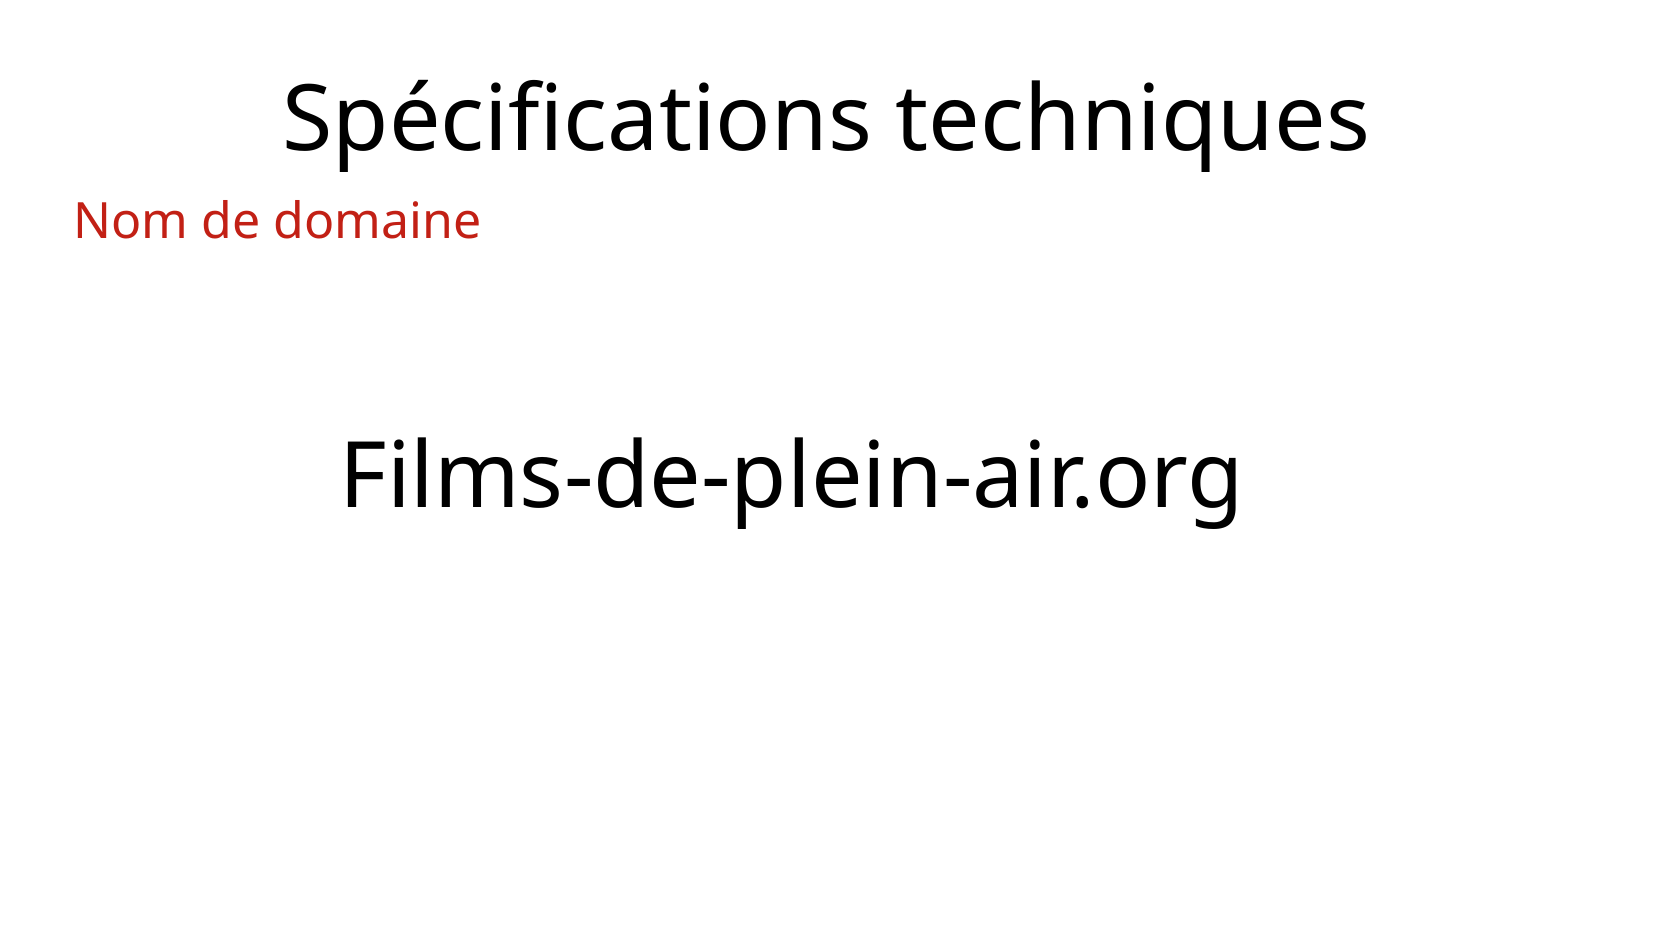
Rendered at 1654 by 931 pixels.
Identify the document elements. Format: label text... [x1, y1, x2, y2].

text_box Films-de-plein-air.org [324, 402, 1329, 529]
title Spécifications techniques [82, 37, 1571, 193]
text_box Nom de domaine [59, 177, 886, 253]
